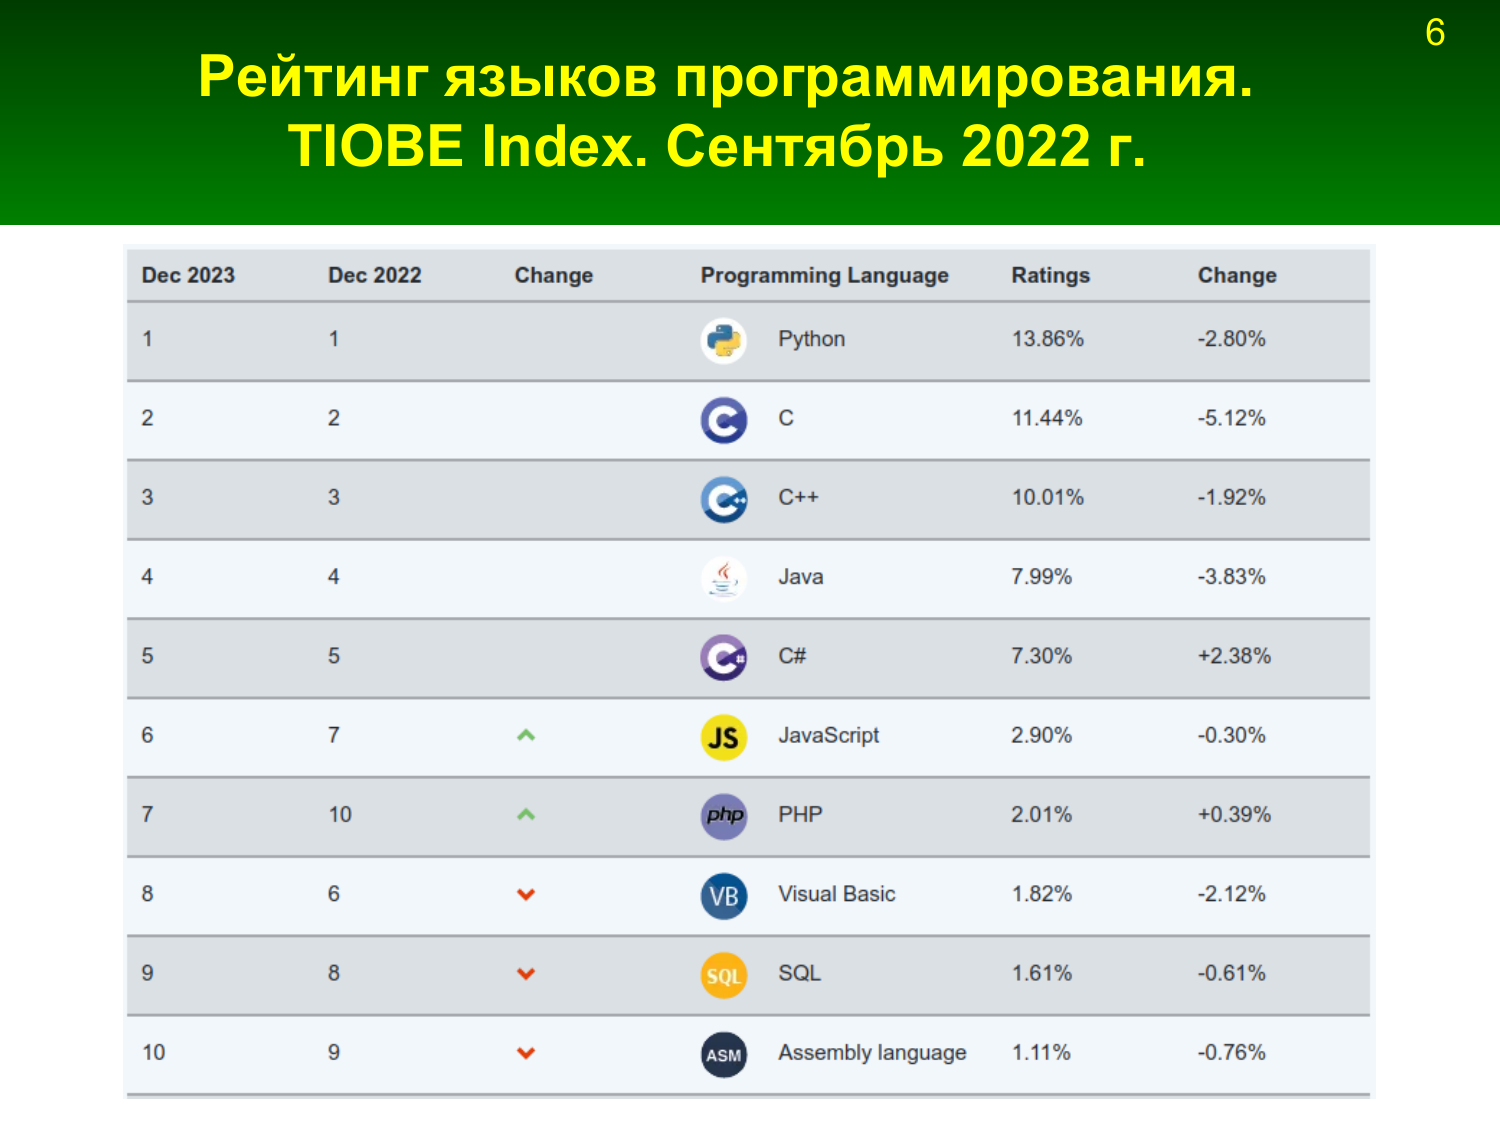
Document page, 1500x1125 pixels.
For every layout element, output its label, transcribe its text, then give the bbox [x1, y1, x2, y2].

picture [123, 244, 1376, 1099]
title Рейтинг языков программирования. TIOBE Index. Сентябрь 2022 г. [35, 0, 1418, 390]
